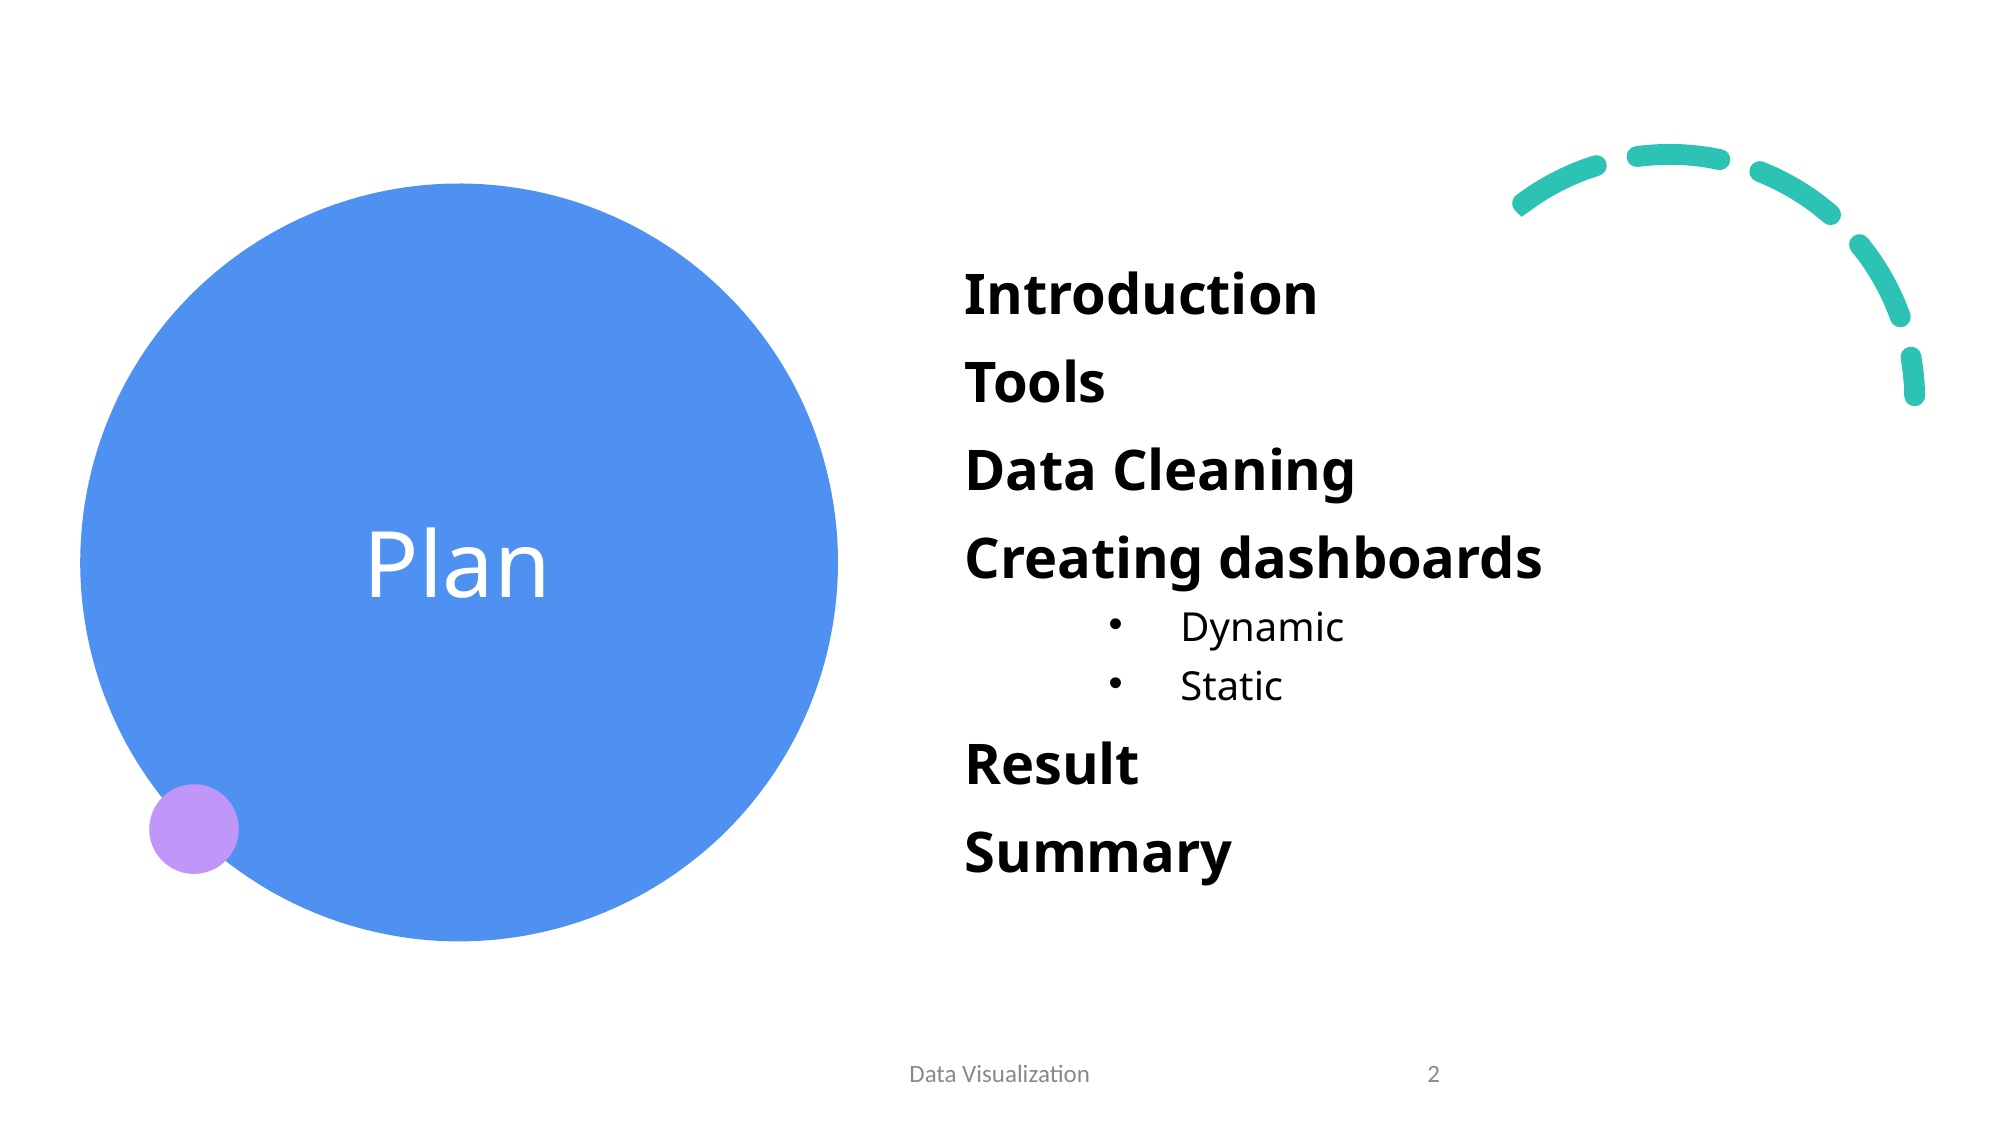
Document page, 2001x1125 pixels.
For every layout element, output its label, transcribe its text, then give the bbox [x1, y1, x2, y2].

list Introduction Tools Data Cleaning Creating dashboards Dynamic Static Result Summary [949, 250, 1789, 896]
text_box [1412, 1042, 1863, 1103]
title Plan [191, 229, 724, 897]
text_box Data Visualization [662, 1042, 1338, 1103]
